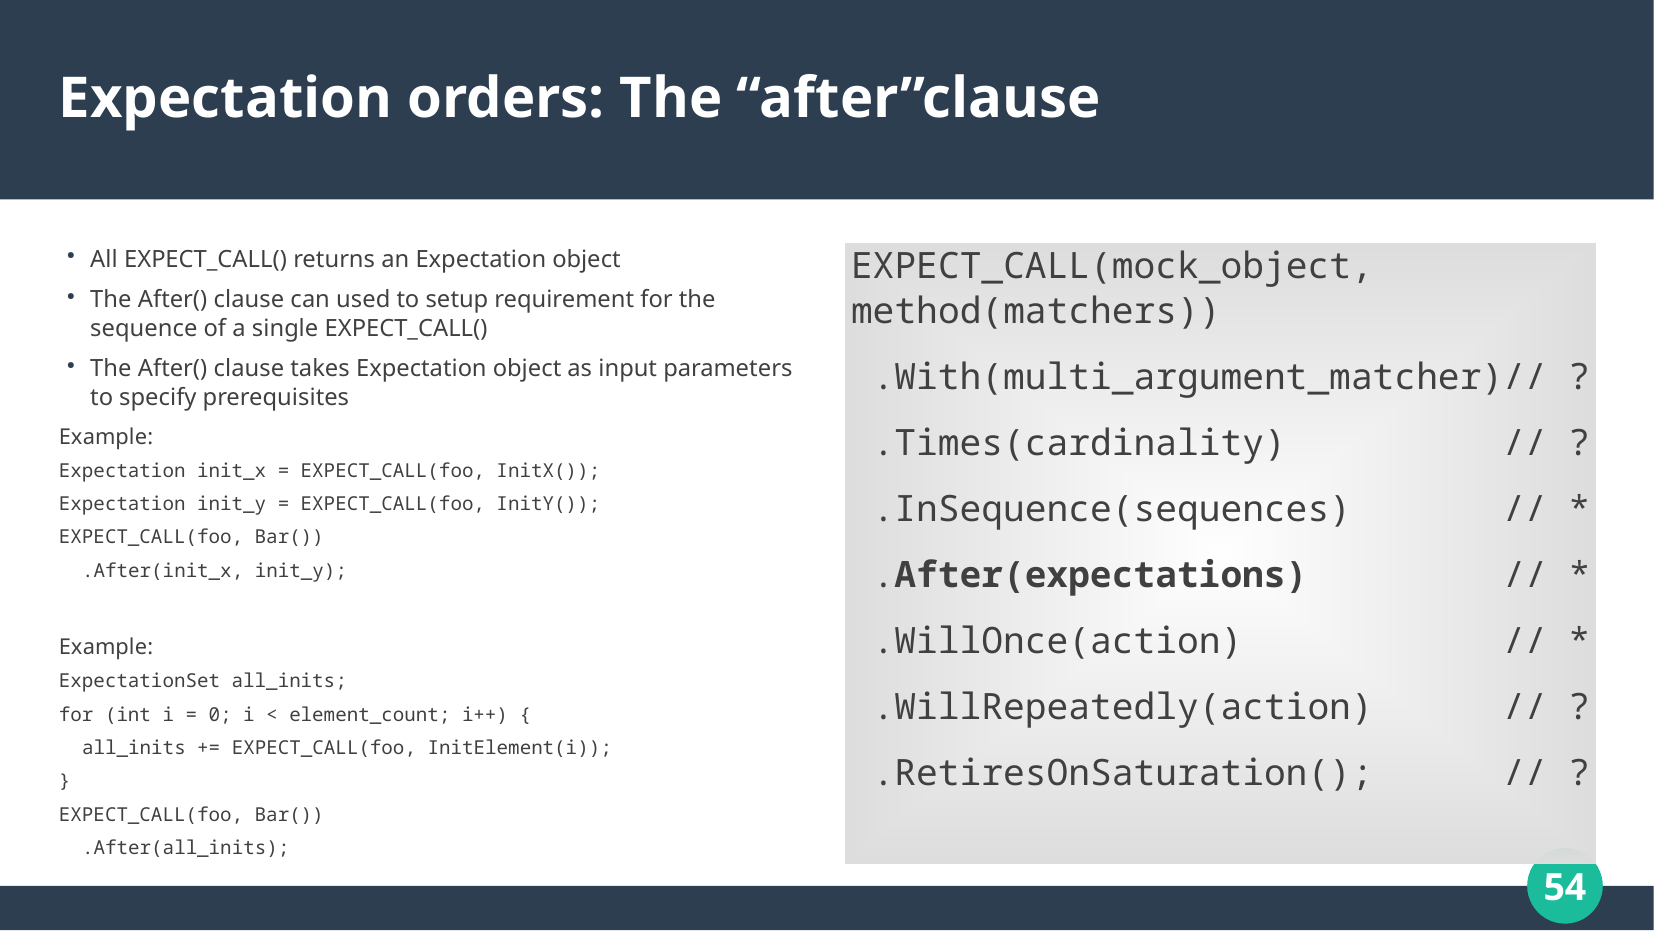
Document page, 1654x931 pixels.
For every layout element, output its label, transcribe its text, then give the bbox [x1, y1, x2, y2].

title Expectation orders: The “after”clause [59, 37, 1595, 155]
list All EXPECT_CALL() returns an Expectation object The After() clause can used to setup requirement for the sequence of a single EXPECT_CALL() The After() clause takes Expectation object as input parameters to specify prerequisites Example: Expectation init_x = EXPECT_CALL(foo, InitX()); Expectation init_y = EXPECT_CALL(foo, InitY()); EXPECT_CALL(foo, Bar()) .After(init_x, init_y); Example: ExpectationSet all_inits; for (int i = 0; i < element_count; i++) { all_inits += EXPECT_CALL(foo, InitElement(i)); } EXPECT_CALL(foo, Bar()) .After(all_inits); [59, 243, 809, 864]
list EXPECT_CALL(mock_object, method(matchers)) .With(multi_argument_matcher)// ? .Times(cardinality) // ? .InSequence(sequences) // * .After(expectations) // * .WillOnce(action) // * .WillRepeatedly(action) // ? .RetiresOnSaturation(); // ? [845, 243, 1596, 864]
